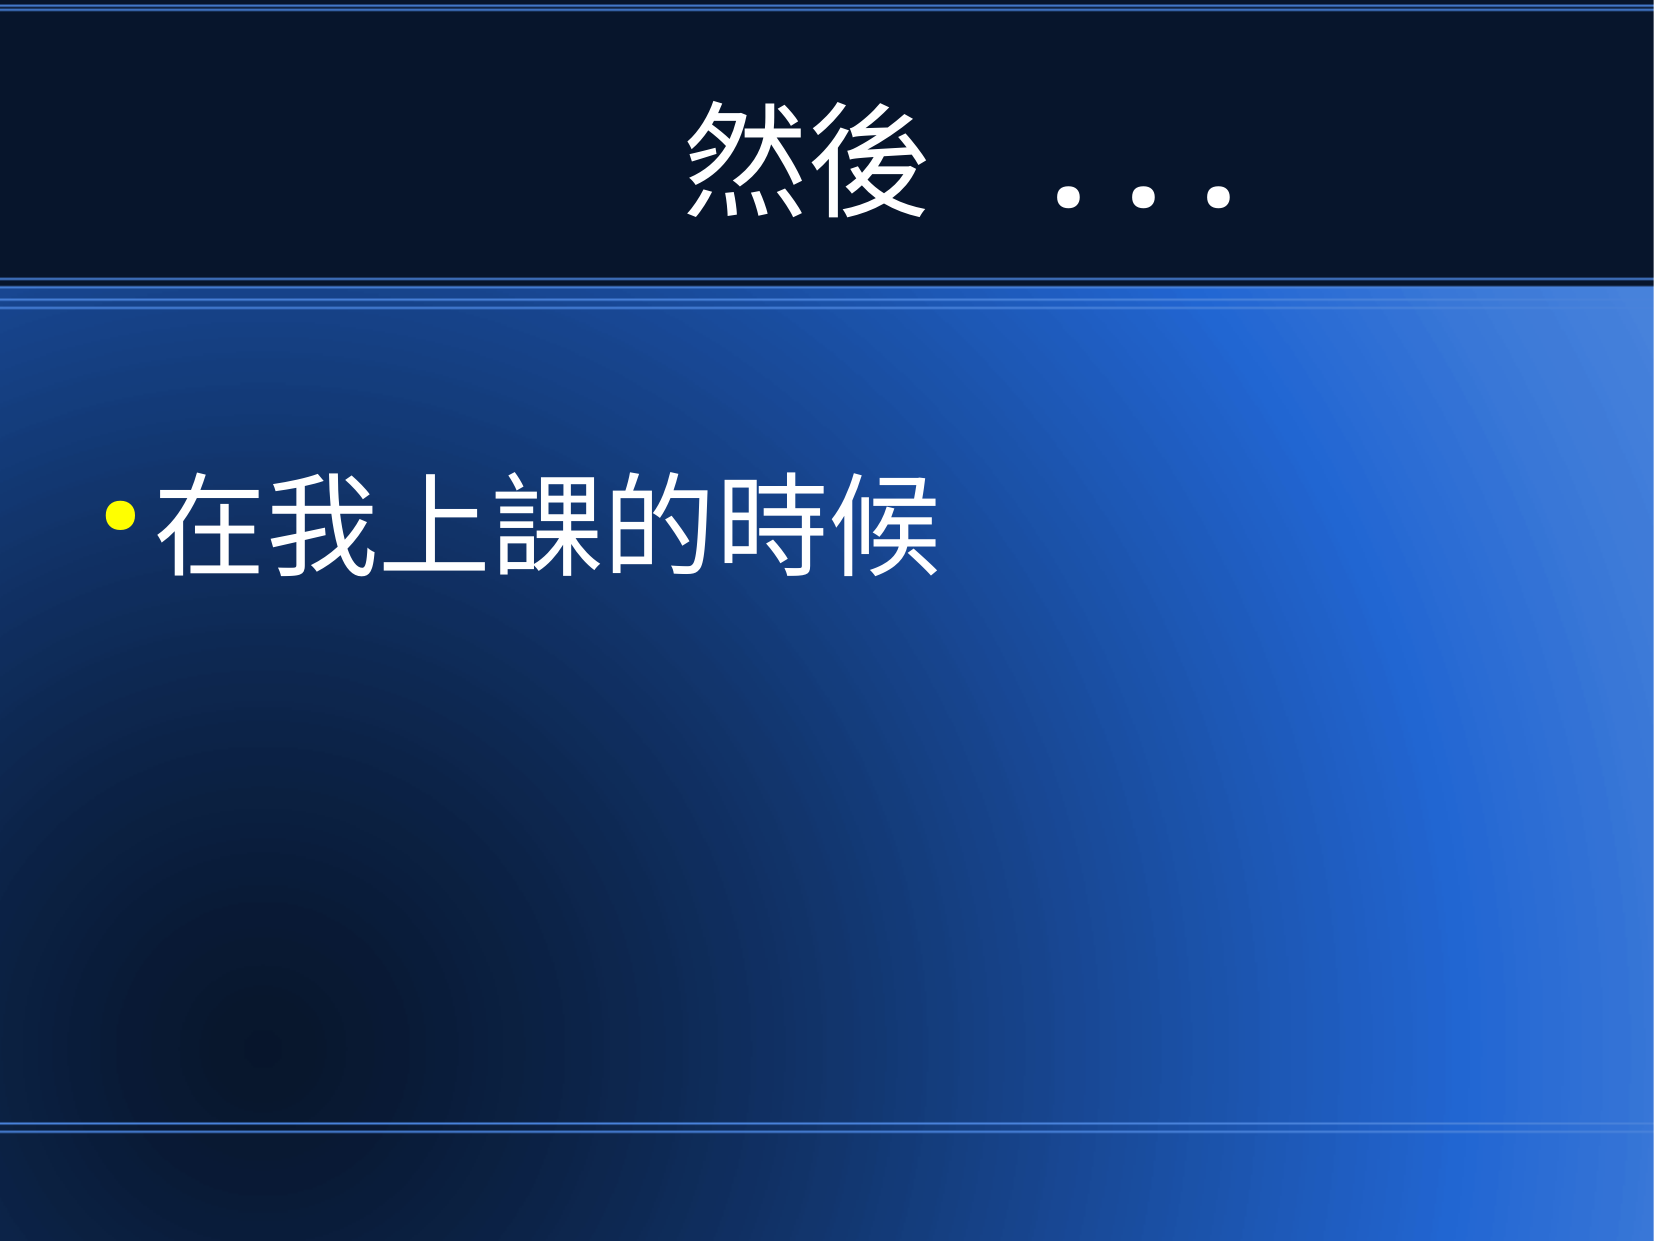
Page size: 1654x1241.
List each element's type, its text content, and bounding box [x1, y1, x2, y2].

title 然後 ... [82, 49, 1571, 257]
list 在我上課的時候 [82, 355, 1571, 1241]
picture [0, 0, 1654, 1241]
